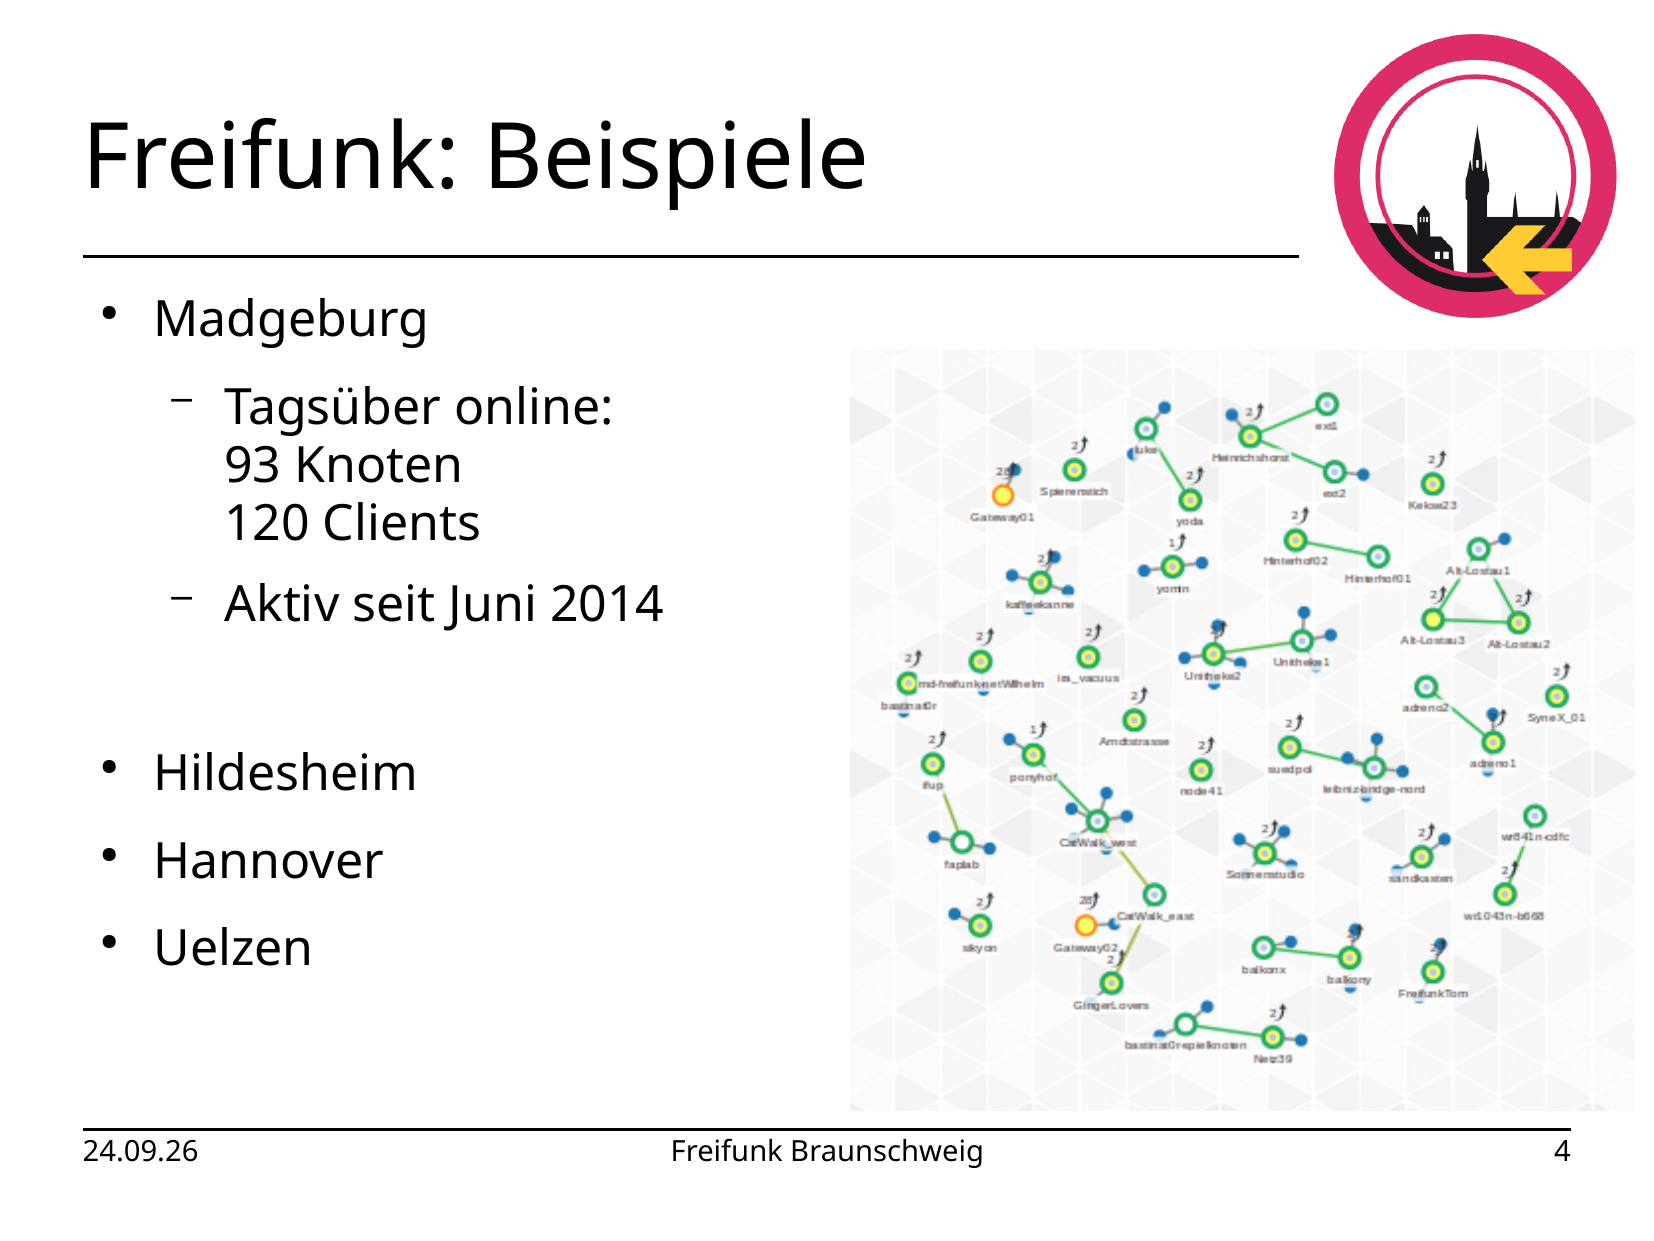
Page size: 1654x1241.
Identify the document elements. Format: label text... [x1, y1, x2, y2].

picture [1331, 32, 1619, 319]
list Madgeburg Tagsüber online: 93 Knoten 120 Clients Aktiv seit Juni 2014 Hildesheim Hannover Uelzen [82, 290, 1538, 1010]
picture [850, 349, 1635, 1111]
title Freifunk: Beispiele [82, 49, 1300, 257]
